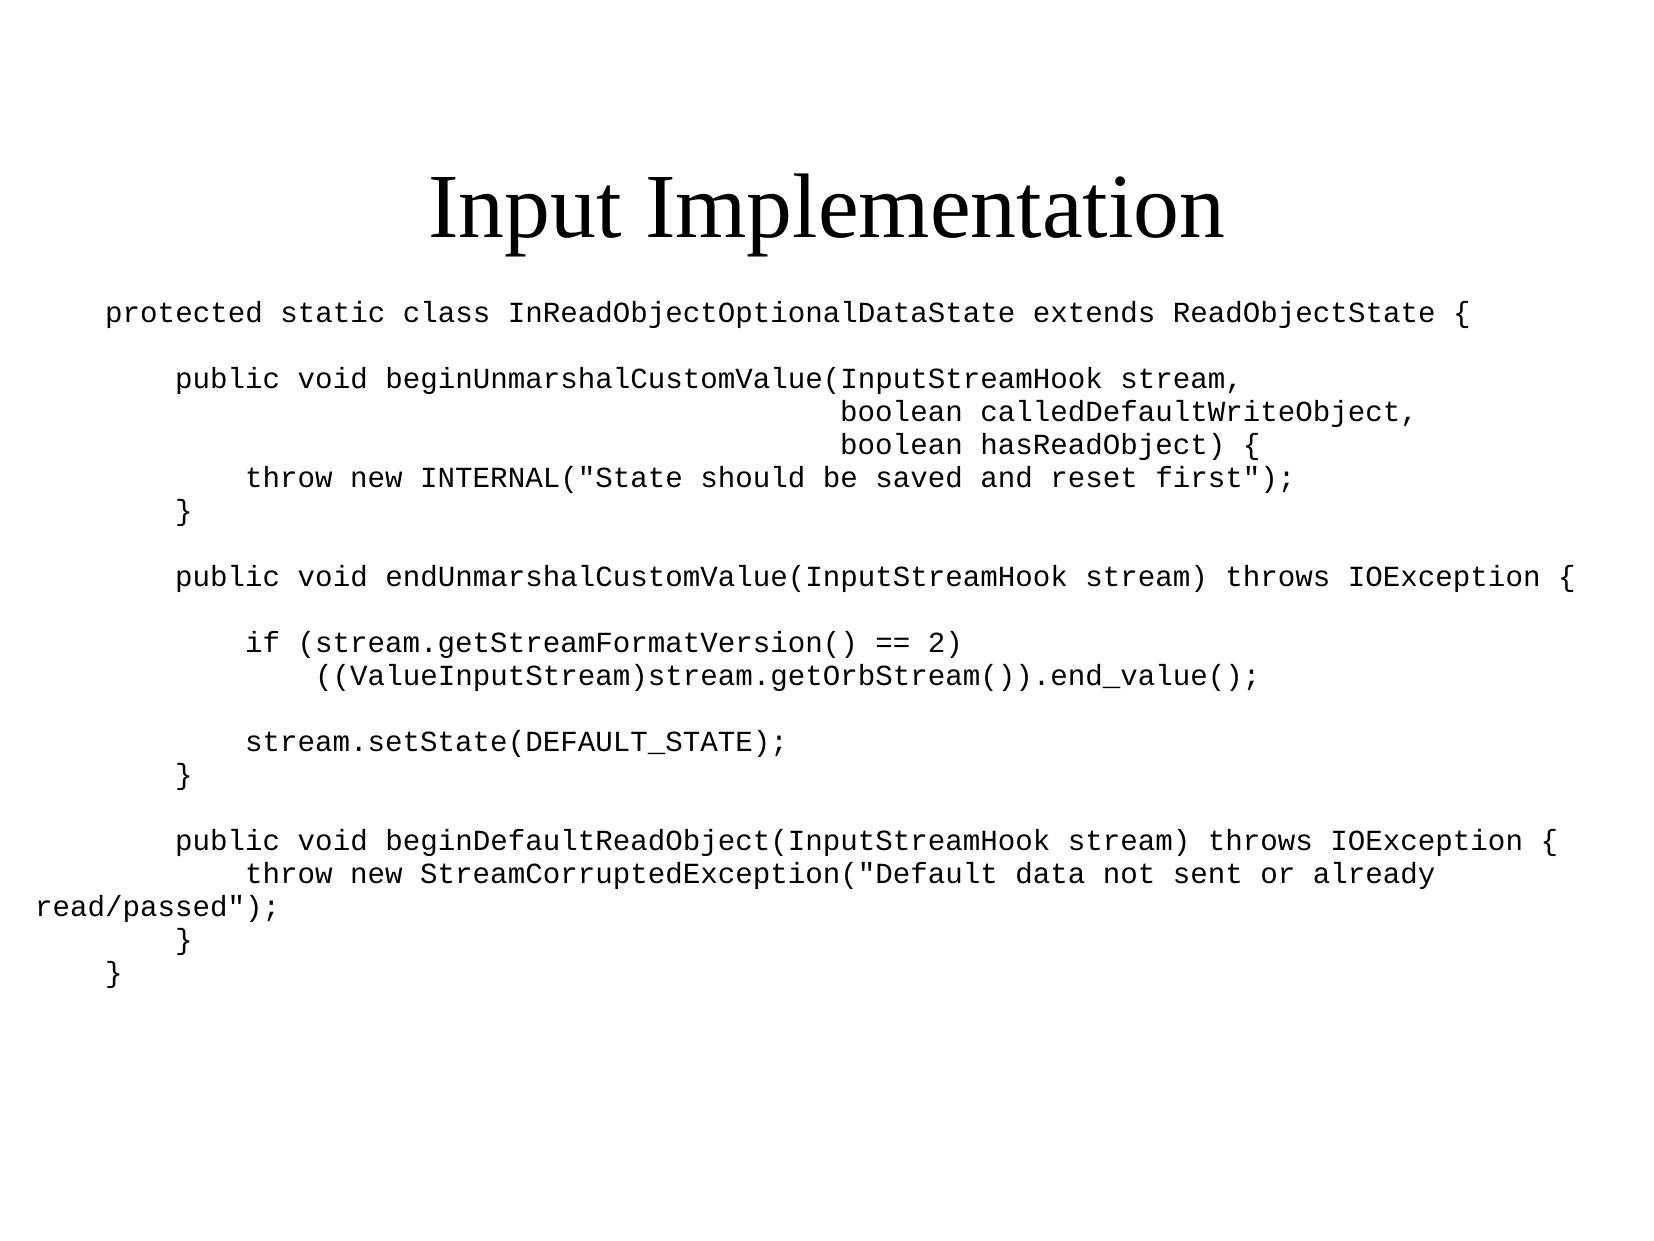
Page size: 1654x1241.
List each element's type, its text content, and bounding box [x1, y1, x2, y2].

text_box protected static class InReadObjectOptionalDataState extends ReadObjectState { public void beginUnmarshalCustomValue(InputStreamHook stream, boolean calledDefaultWriteObject, boolean hasReadObject) { throw new INTERNAL("State should be saved and reset first"); } public void endUnmarshalCustomValue(InputStreamHook stream) throws IOException { if (stream.getStreamFormatVersion() == 2) ((ValueInputStream)stream.getOrbStream()).end_value(); stream.setState(DEFAULT_STATE); } public void beginDefaultReadObject(InputStreamHook stream) throws IOException { throw new StreamCorruptedException("Default data not sent or already read/passed"); } } [35, 264, 1610, 1002]
title Input Implementation [121, 102, 1534, 264]
